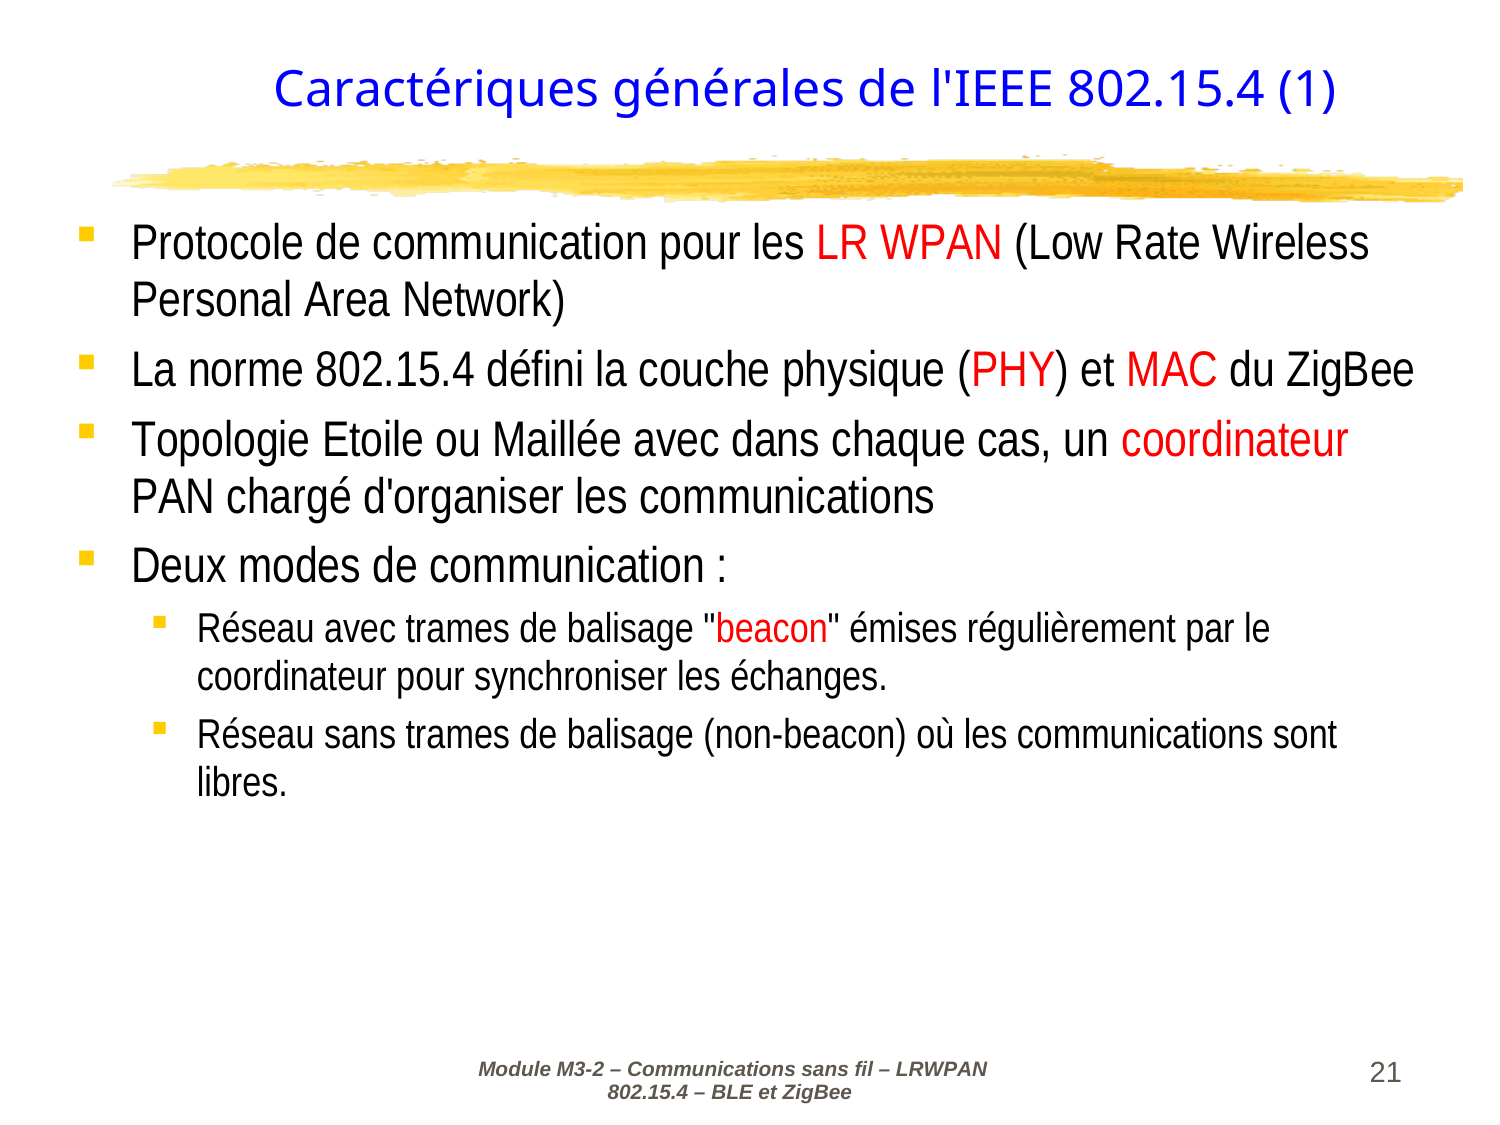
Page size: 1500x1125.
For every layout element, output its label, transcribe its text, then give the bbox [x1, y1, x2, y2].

list Protocole de communication pour les LR WPAN (Low Rate Wireless Personal Area Network) La norme 802.15.4 défini la couche physique (PHY) et MAC du ZigBee Topologie Etoile ou Maillée avec dans chaque cas, un coordinateur PAN chargé d'organiser les communications Deux modes de communication : Réseau avec trames de balisage "beacon" émises régulièrement par le coordinateur pour synchroniser les échanges. Réseau sans trames de balisage (non-beacon) où les communications sont libres. [74, 212, 1417, 811]
title Caractériques générales de l'IEEE 802.15.4 (1) [62, 44, 1338, 131]
picture [112, 149, 1463, 213]
